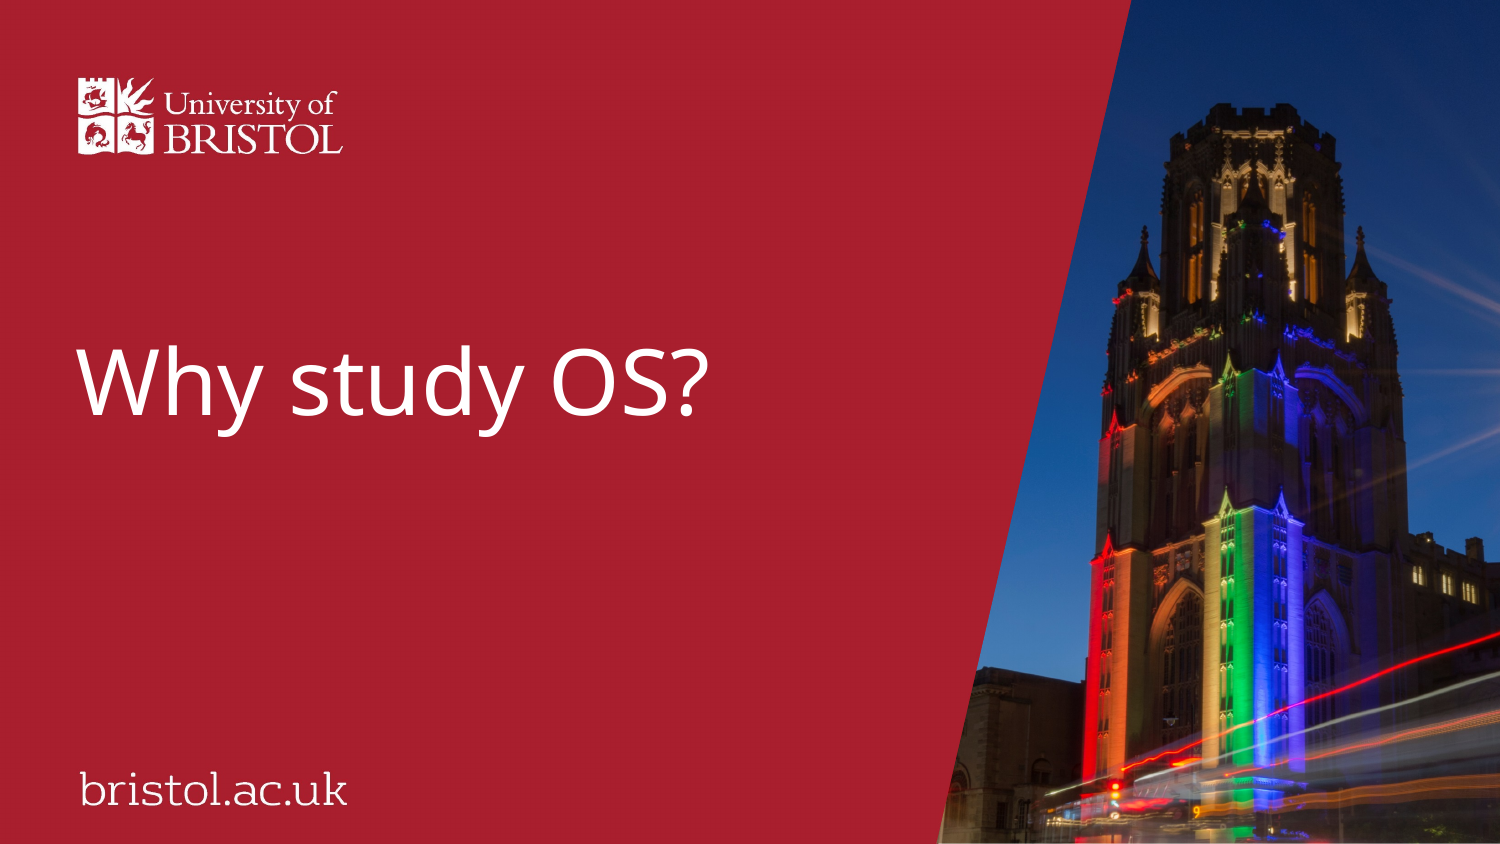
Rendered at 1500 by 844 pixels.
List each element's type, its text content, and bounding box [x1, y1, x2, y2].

title Why study OS? [60, 262, 924, 443]
